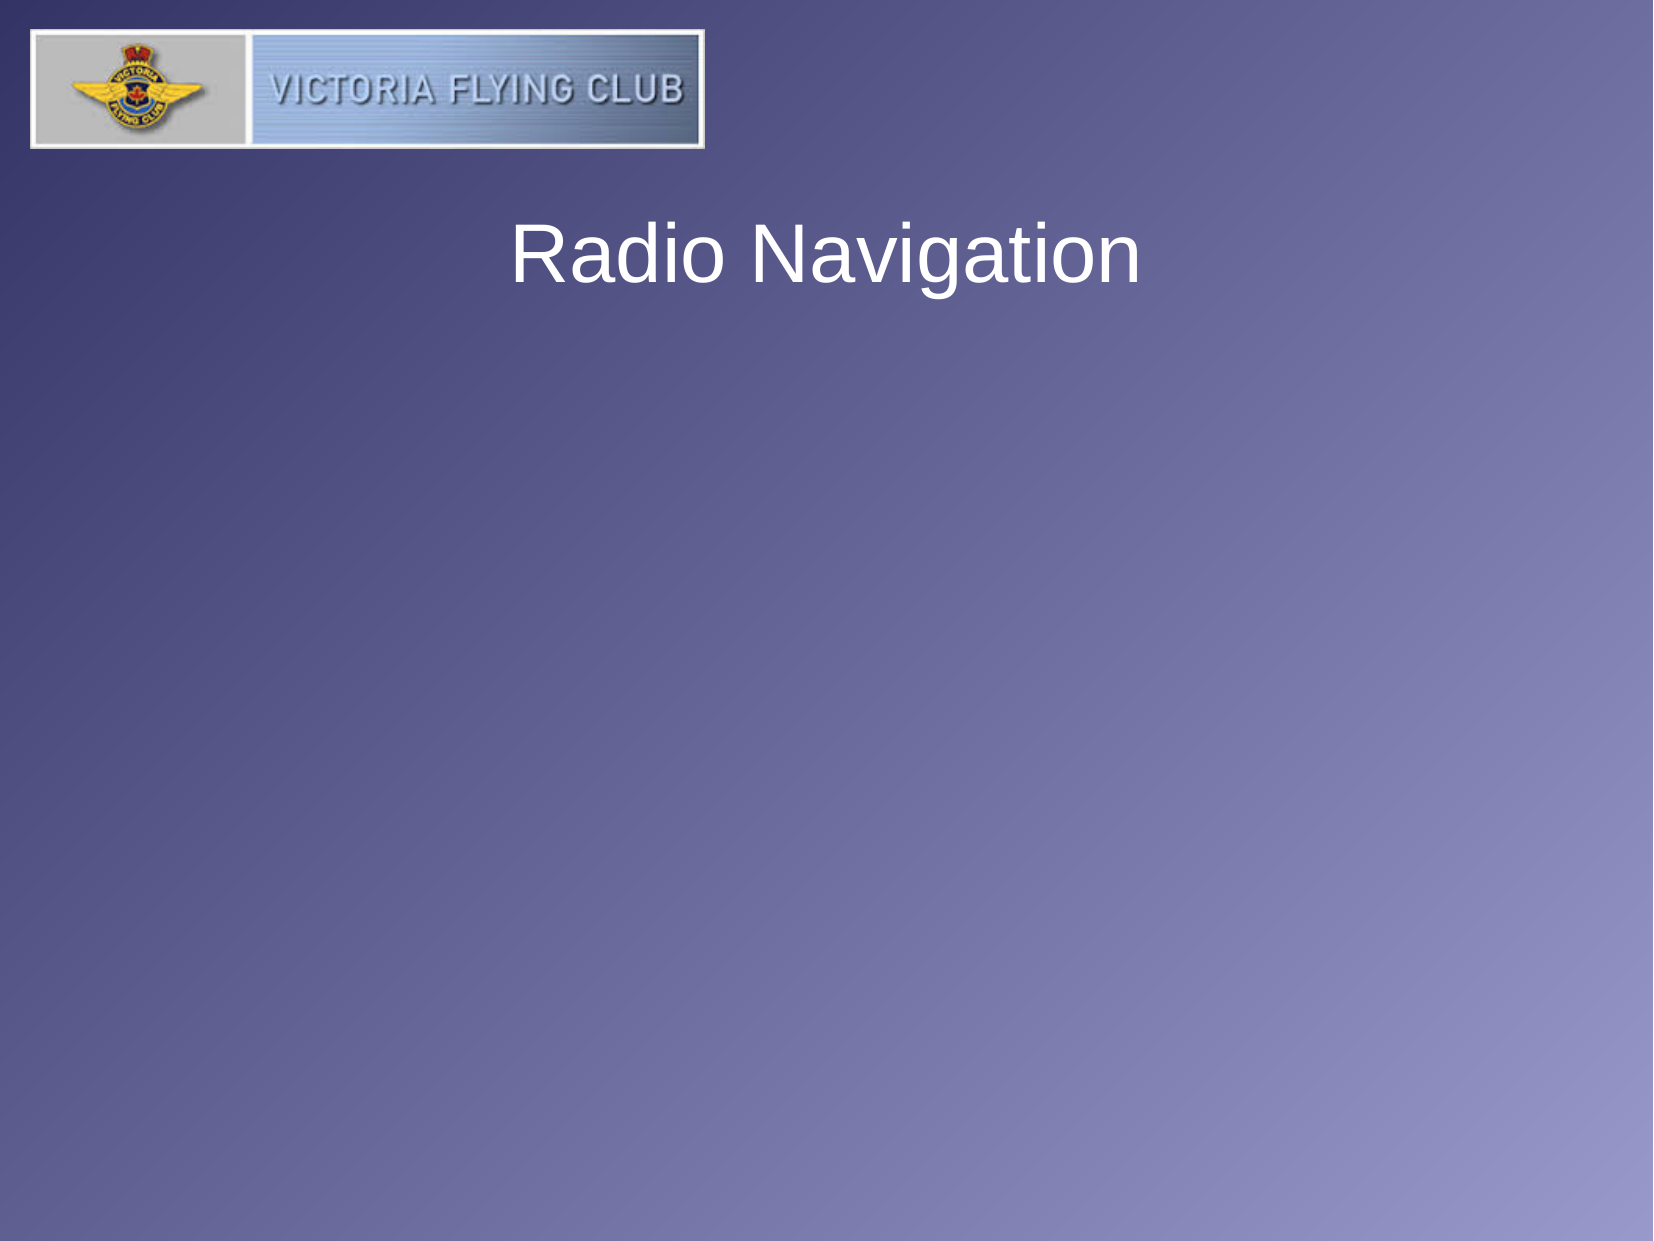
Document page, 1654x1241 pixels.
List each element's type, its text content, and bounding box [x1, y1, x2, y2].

picture [30, 29, 705, 149]
title Radio Navigation [82, 150, 1571, 358]
